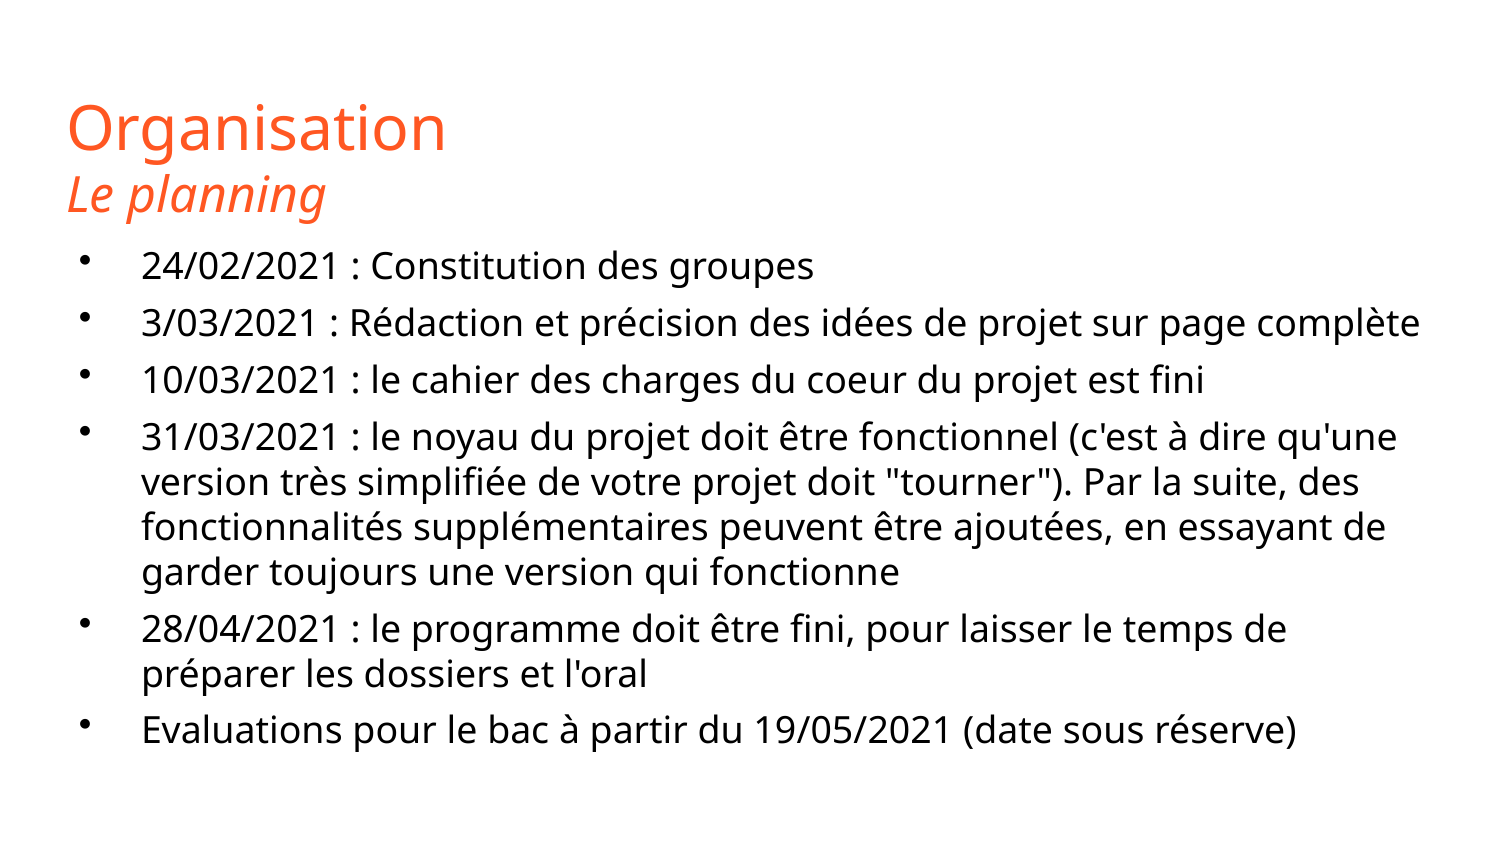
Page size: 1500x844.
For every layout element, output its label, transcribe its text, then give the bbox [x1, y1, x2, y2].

title Organisation Le planning [51, 72, 1449, 167]
list 24/02/2021 : Constitution des groupes 3/03/2021 : Rédaction et précision des idées de projet sur page complète 10/03/2021 : le cahier des charges du coeur du projet est fini 31/03/2021 : le noyau du projet doit être fonctionnel (c'est à dire qu'une version très simplifiée de votre projet doit "tourner"). Par la suite, des fonctionnalités supplémentaires peuvent être ajoutées, en essayant de garder toujours une version qui fonctionne 28/04/2021 : le programme doit être fini, pour laisser le temps de préparer les dossiers et l'oral Evaluations pour le bac à partir du 19/05/2021 (date sous réserve) [51, 227, 1449, 778]
